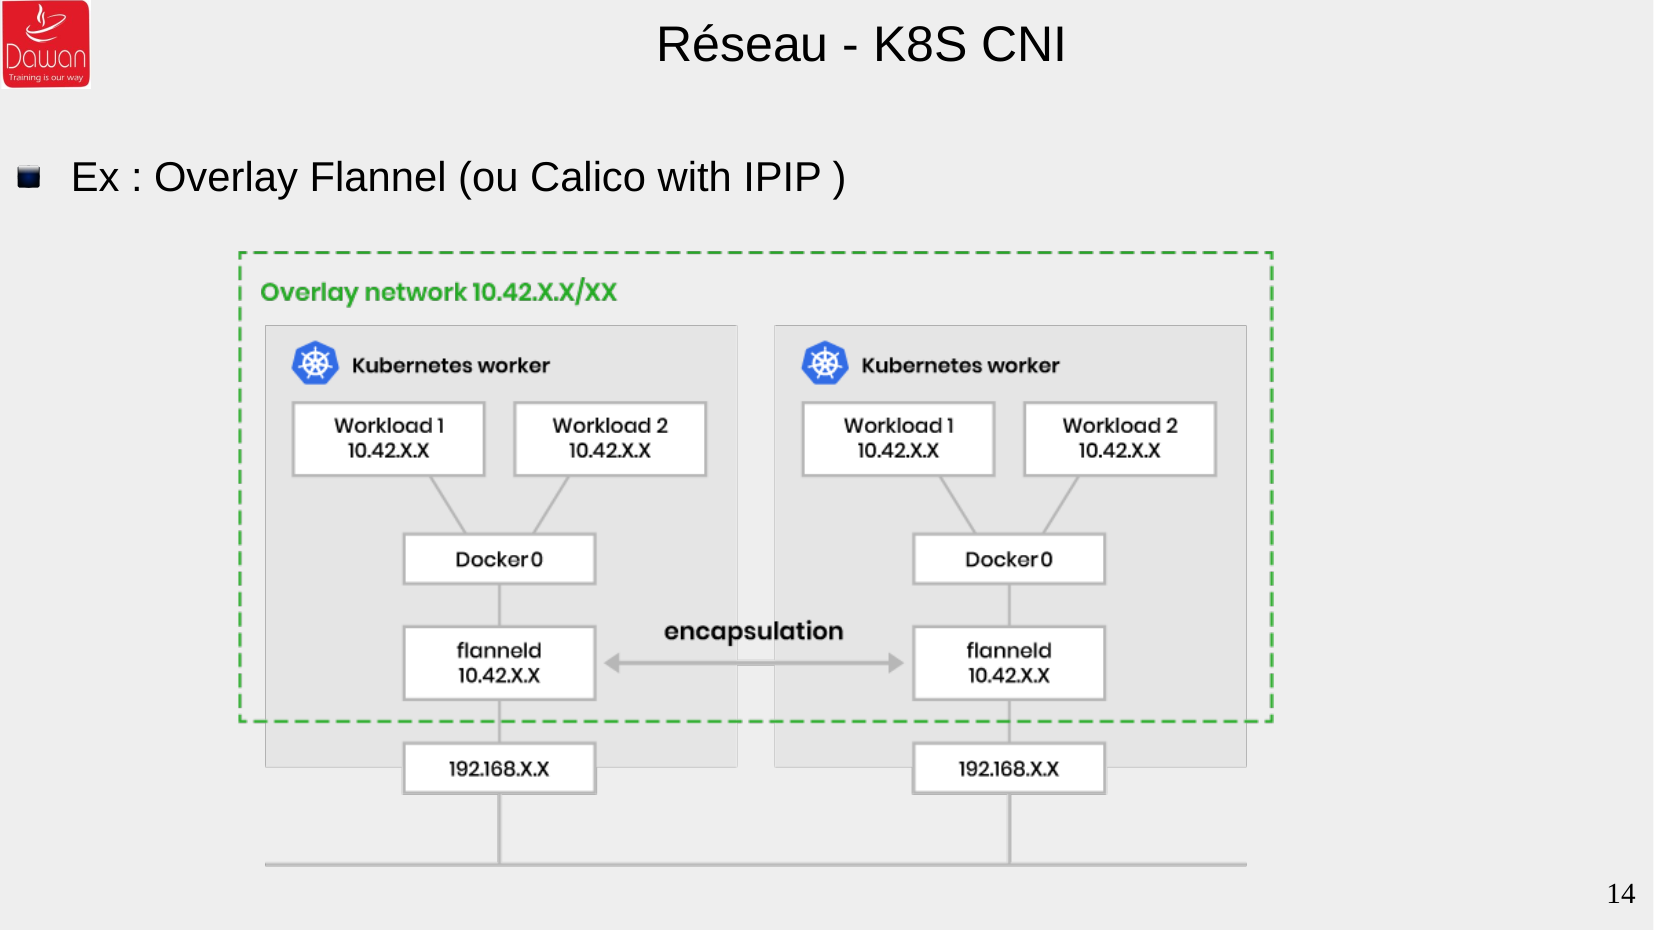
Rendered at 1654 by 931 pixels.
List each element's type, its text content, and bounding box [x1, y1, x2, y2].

picture [238, 250, 1274, 898]
list Ex : Overlay Flannel (ou Calico with IPIP ) [0, 88, 1654, 886]
picture [1, 0, 91, 88]
title Réseau - K8S CNI [366, 0, 1287, 88]
